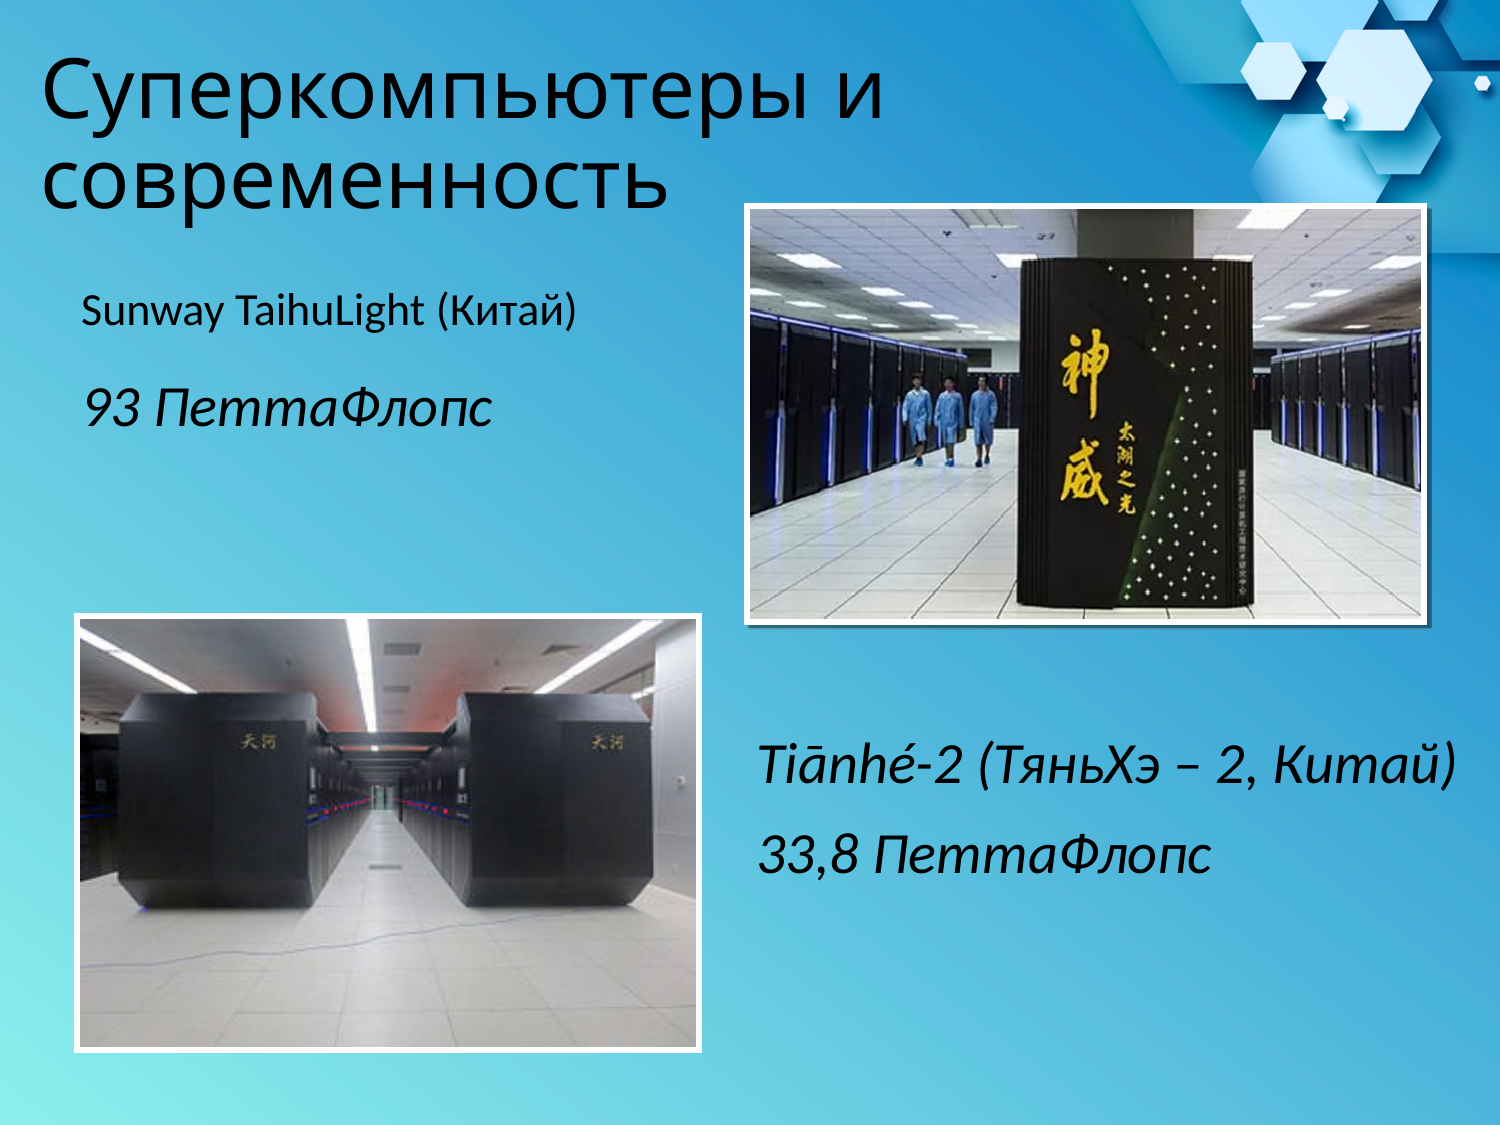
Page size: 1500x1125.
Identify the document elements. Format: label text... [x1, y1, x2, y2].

text_box 33,8 ПеттаФлопс [741, 815, 1486, 881]
picture [749, 209, 1421, 619]
text_box Tiānhé-2 (ТяньХэ – 2, Китай) [741, 725, 1486, 791]
title Суперкомпьютеры и современность [25, 26, 1320, 247]
text_box 93 ПеттаФлопс [66, 368, 811, 434]
picture [80, 618, 697, 1048]
list Sunway TaihuLight (Китай) [66, 278, 744, 344]
